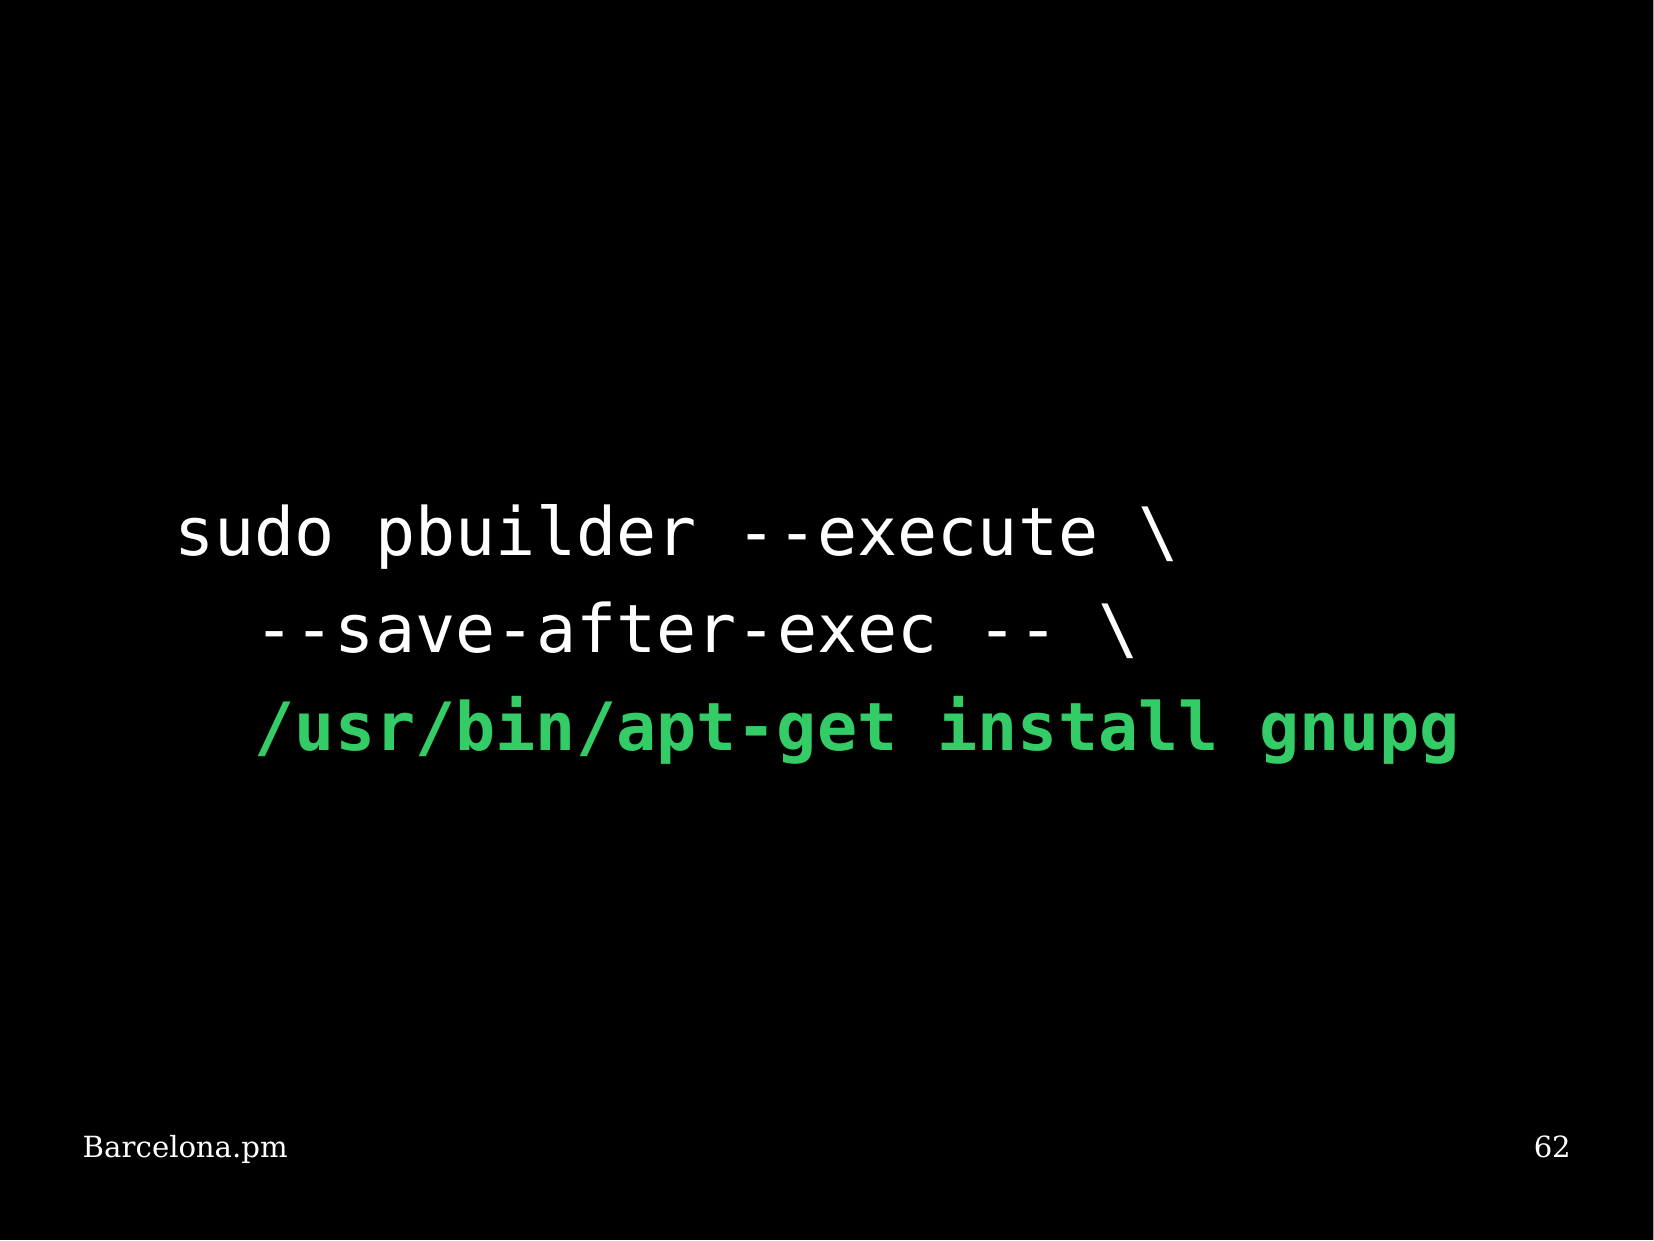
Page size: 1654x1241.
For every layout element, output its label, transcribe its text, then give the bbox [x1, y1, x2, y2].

title sudo pbuilder --execute \ --save-after-exec -- \ /usr/bin/apt-get install gnupg [174, 116, 1480, 1124]
